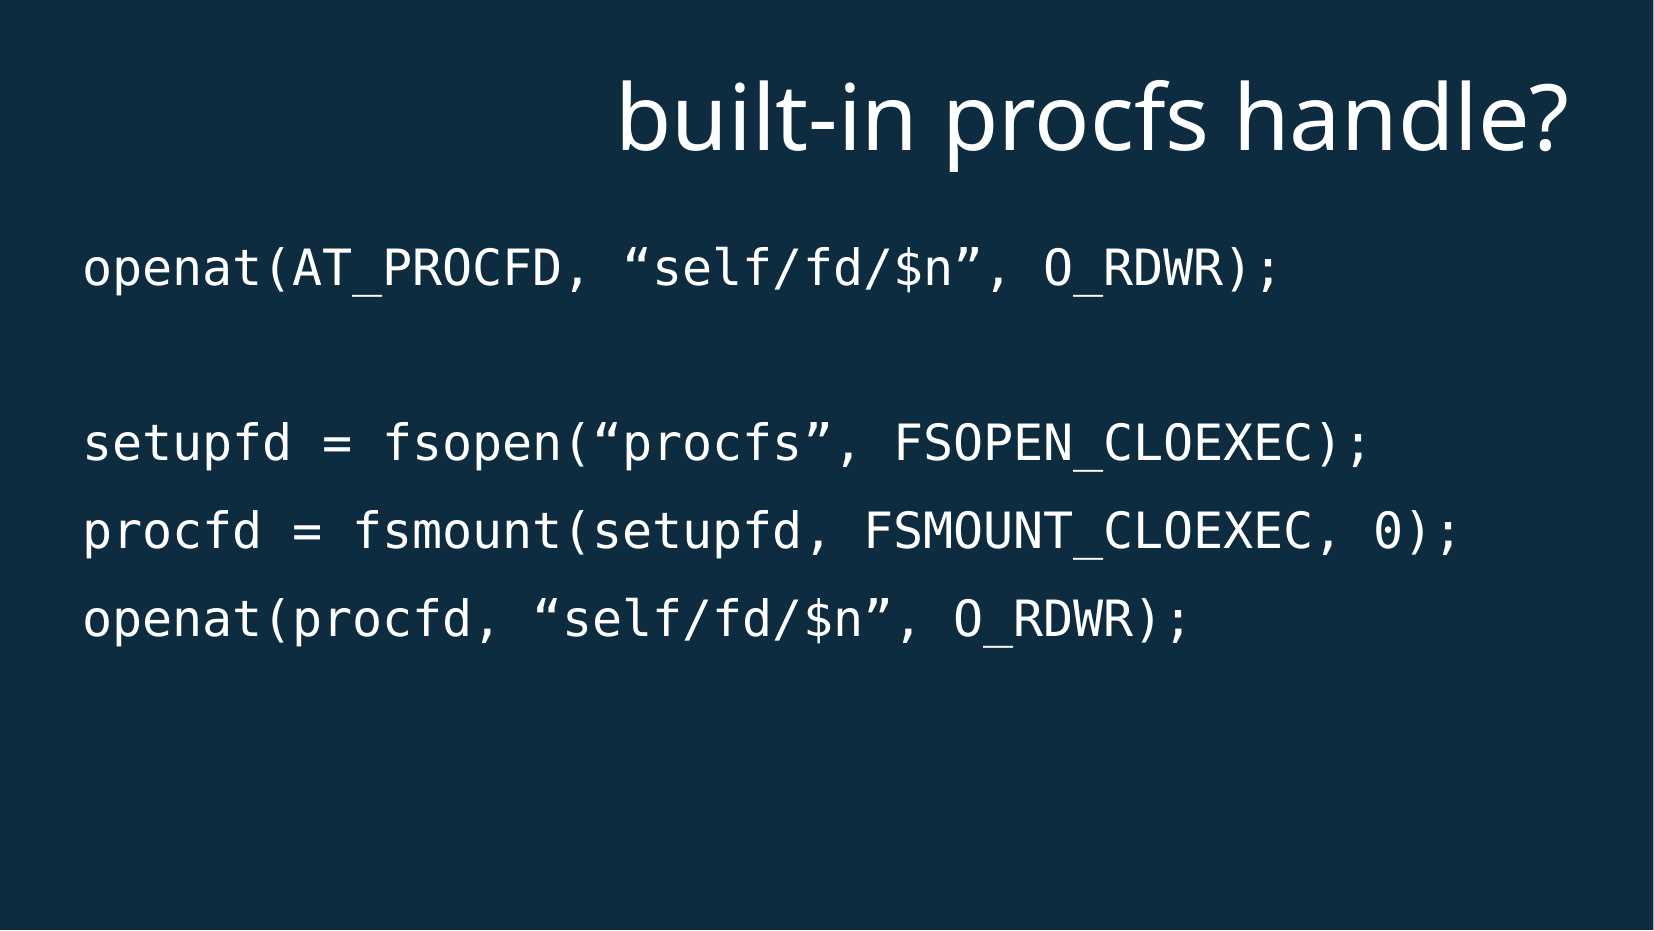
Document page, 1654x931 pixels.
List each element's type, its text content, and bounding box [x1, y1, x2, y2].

title built-in procfs handle? [82, 37, 1571, 193]
list openat(AT_PROCFD, “self/fd/$n”, O_RDWR); setupfd = fsopen(“procfs”, FSOPEN_CLOEXEC); procfd = fsmount(setupfd, FSMOUNT_CLOEXEC, 0); openat(procfd, “self/fd/$n”, O_RDWR); [82, 217, 1571, 758]
